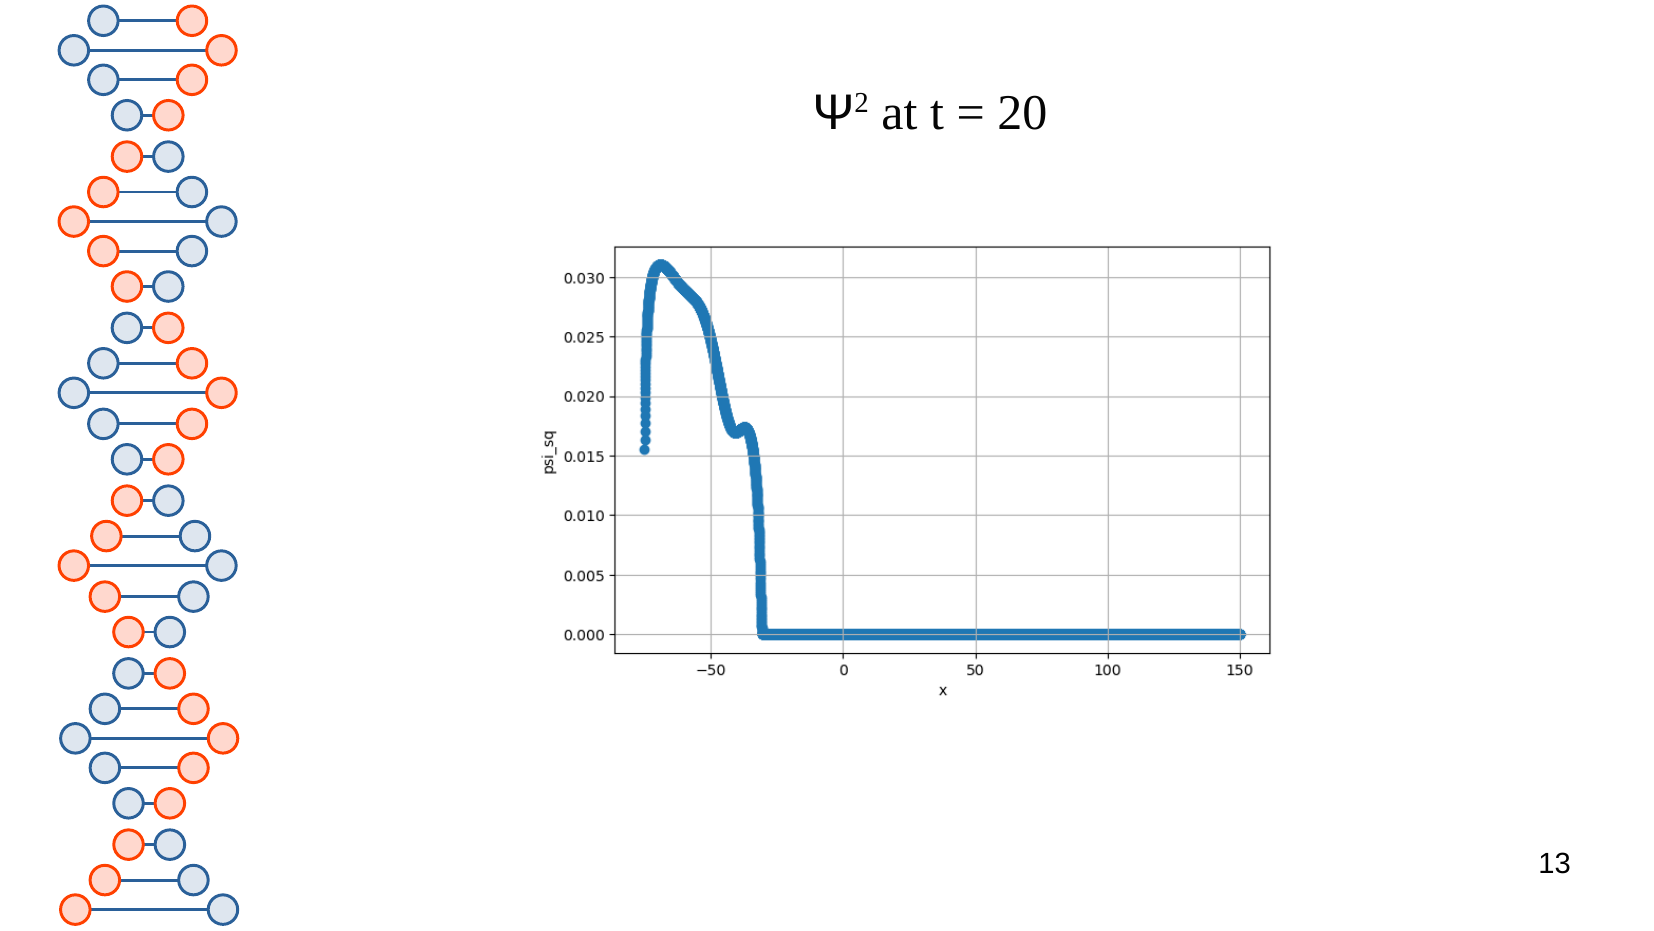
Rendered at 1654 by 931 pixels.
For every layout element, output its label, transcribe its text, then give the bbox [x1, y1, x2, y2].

title Ψ2 at t = 20 [265, 35, 1595, 189]
picture [531, 236, 1280, 709]
